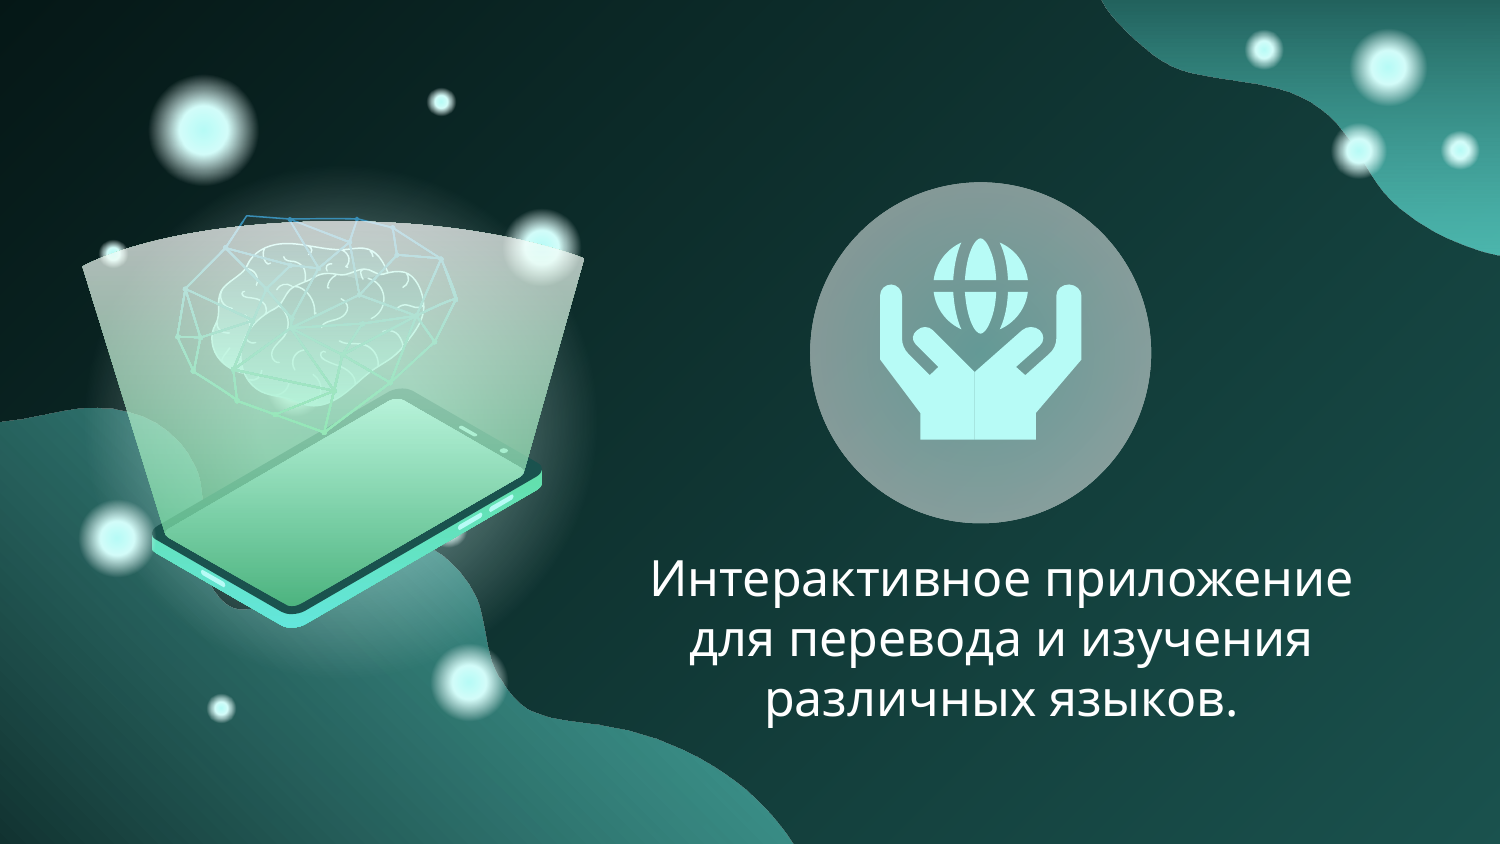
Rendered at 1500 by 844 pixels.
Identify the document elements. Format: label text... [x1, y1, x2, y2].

text_box [810, 182, 1152, 523]
title Интерактивное приложение для перевода и изучения различных языков. [599, 523, 1404, 751]
text_box [69, 61, 605, 730]
text_box [203, 690, 239, 726]
text_box [423, 84, 459, 119]
